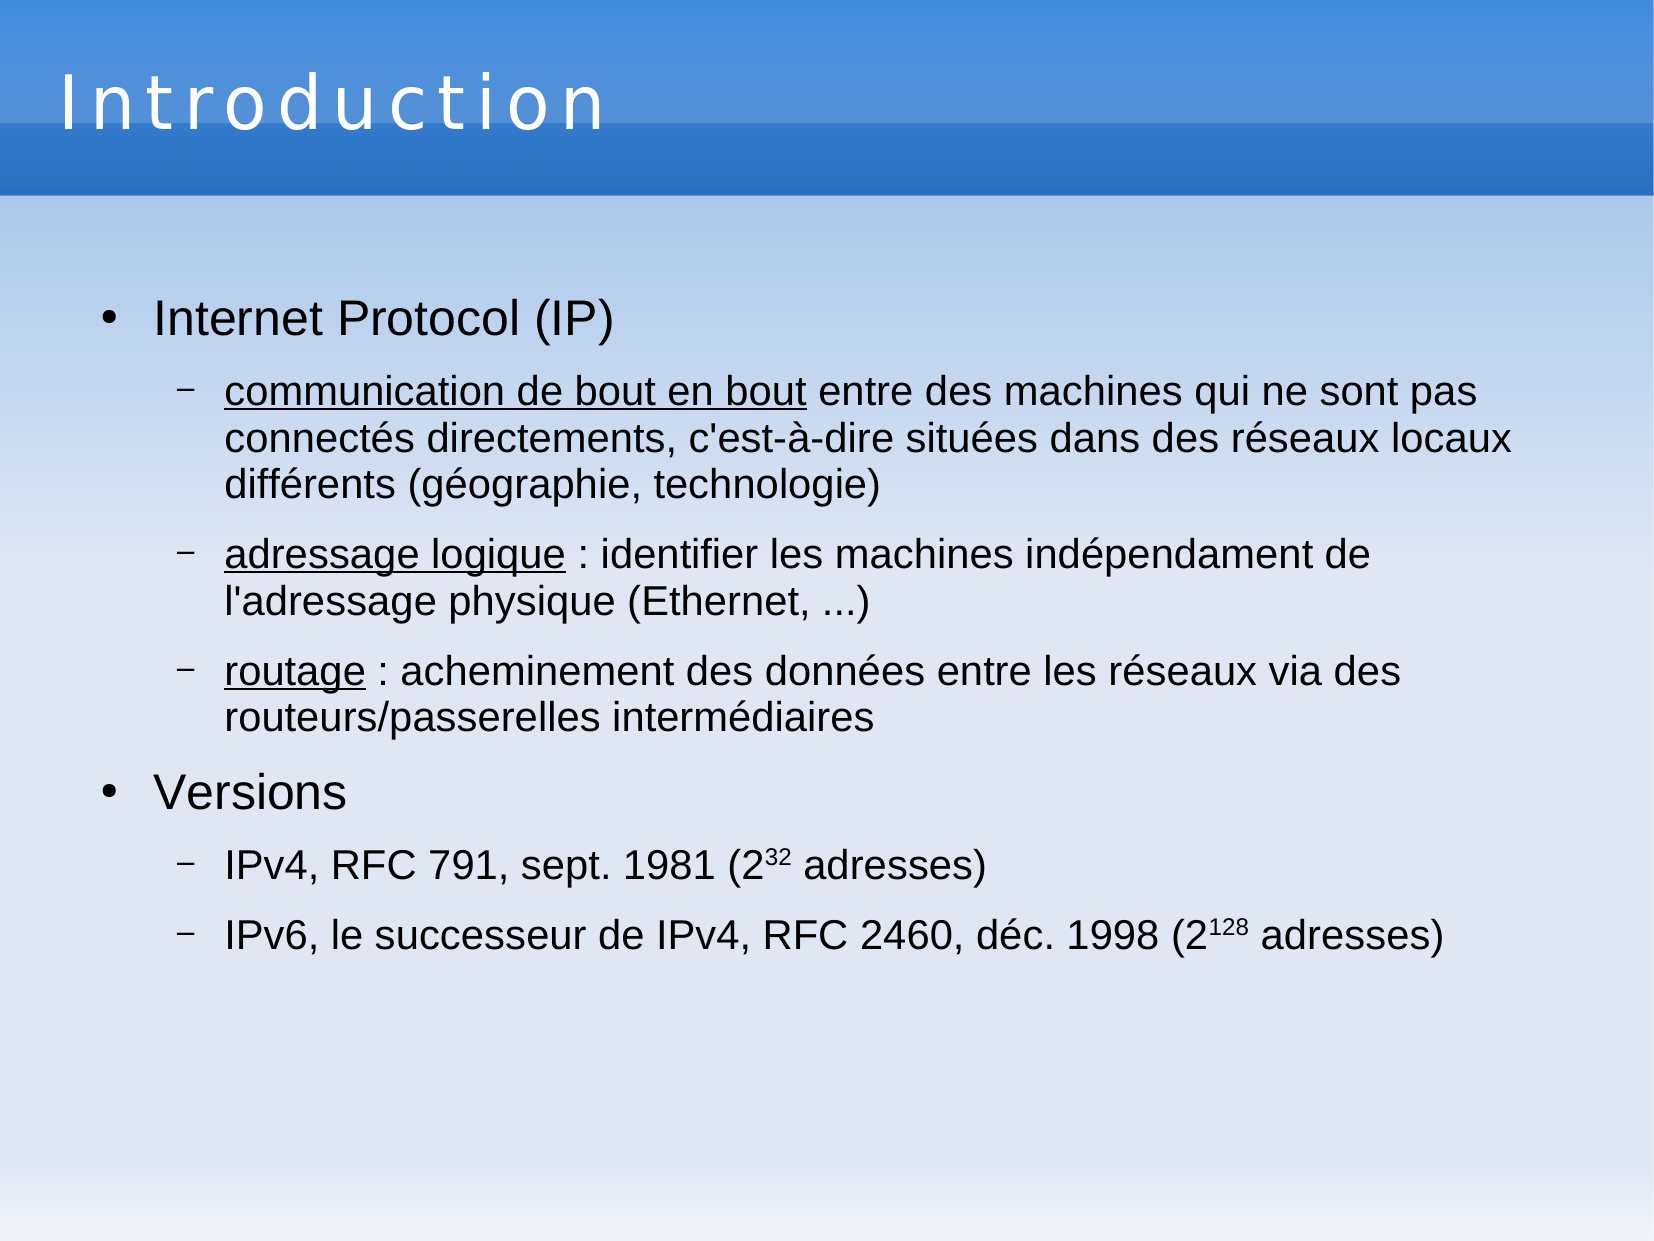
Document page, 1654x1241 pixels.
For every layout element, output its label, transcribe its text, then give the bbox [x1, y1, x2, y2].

title Introduction [59, 29, 1270, 178]
picture [0, 0, 1654, 1241]
list Internet Protocol (IP) communication de bout en bout entre des machines qui ne sont pas connectés directements, c'est-à-dire situées dans des réseaux locaux différents (géographie, technologie) adressage logique : identifier les machines indépendament de l'adressage physique (Ethernet, ...) routage : acheminement des données entre les réseaux via des routeurs/passerelles intermédiaires Versions IPv4, RFC 791, sept. 1981 (232 adresses) IPv6, le successeur de IPv4, RFC 2460, déc. 1998 (2128 adresses) [82, 290, 1571, 1109]
